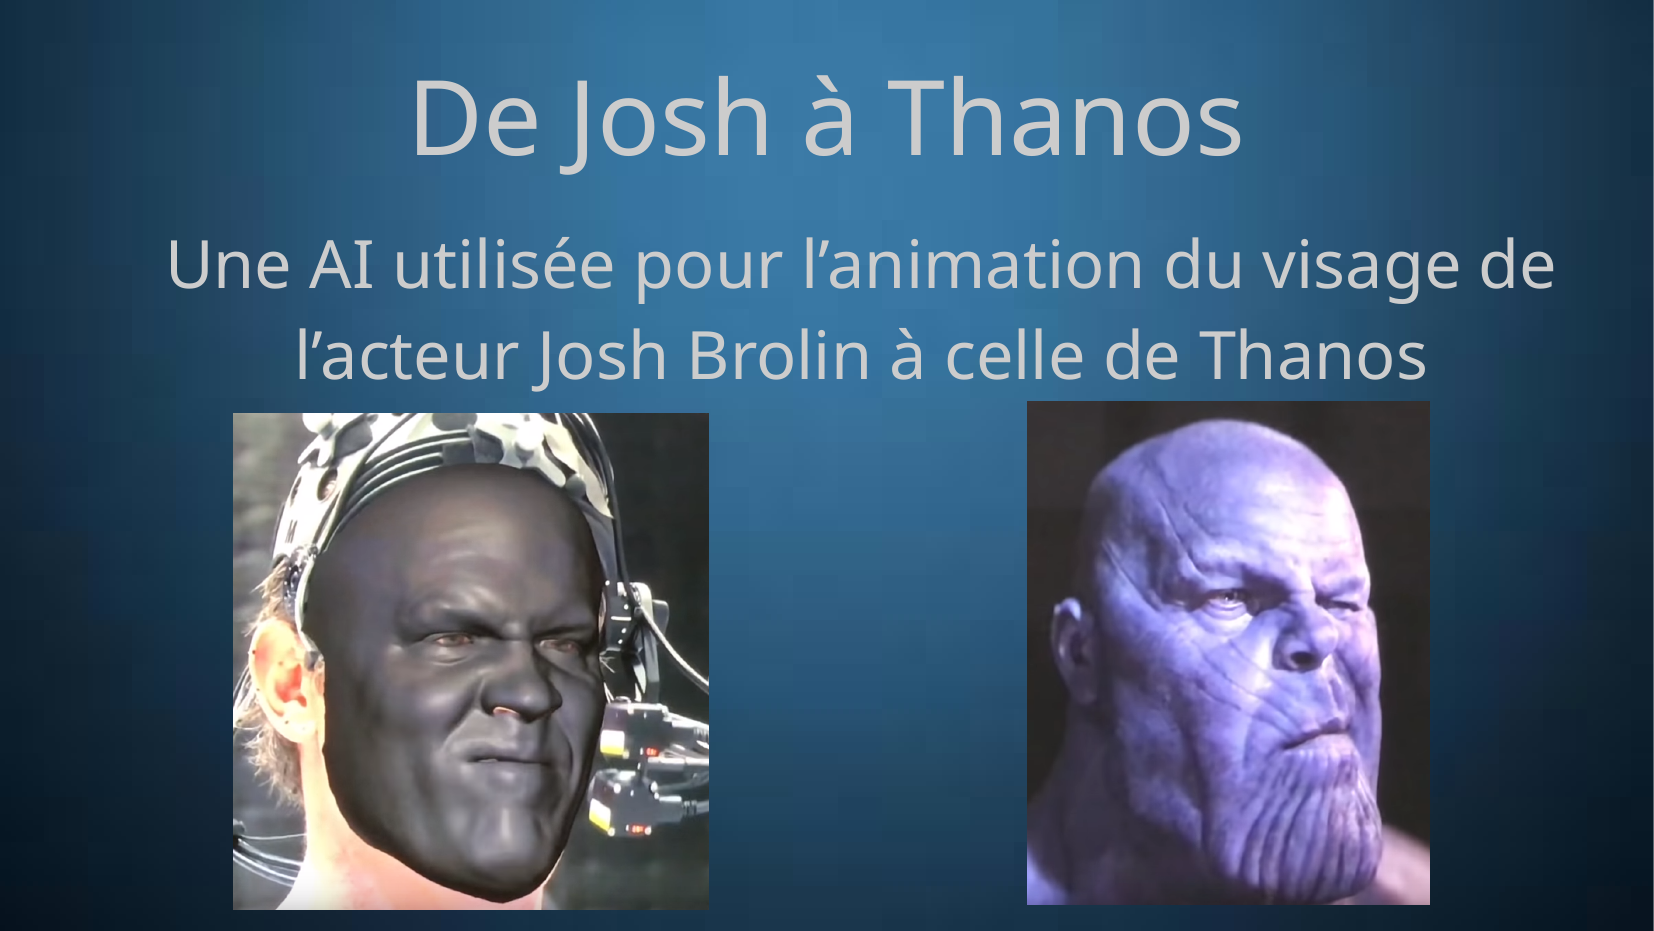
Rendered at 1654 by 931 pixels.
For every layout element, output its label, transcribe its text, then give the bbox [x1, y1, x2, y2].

list Une AI utilisée pour l’animation du visage de l’acteur Josh Brolin à celle de Thanos [82, 217, 1571, 402]
title De Josh à Thanos [82, 37, 1571, 193]
picture [0, 0, 1654, 931]
